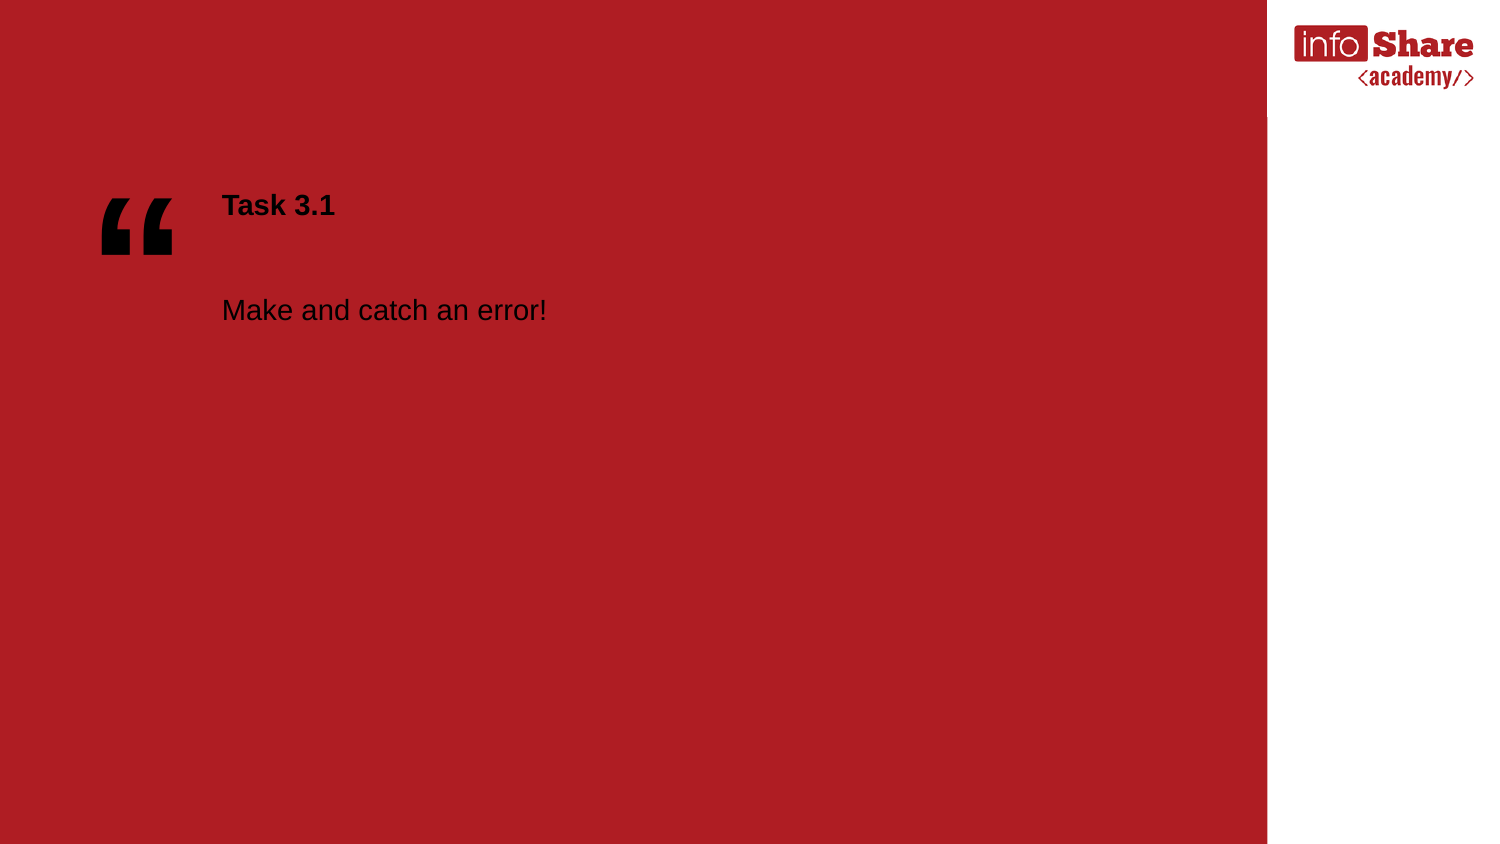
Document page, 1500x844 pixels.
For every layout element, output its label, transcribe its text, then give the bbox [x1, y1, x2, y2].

picture [1267, 0, 1500, 117]
list Task 3.1 Make and catch an error! [206, 170, 1094, 717]
